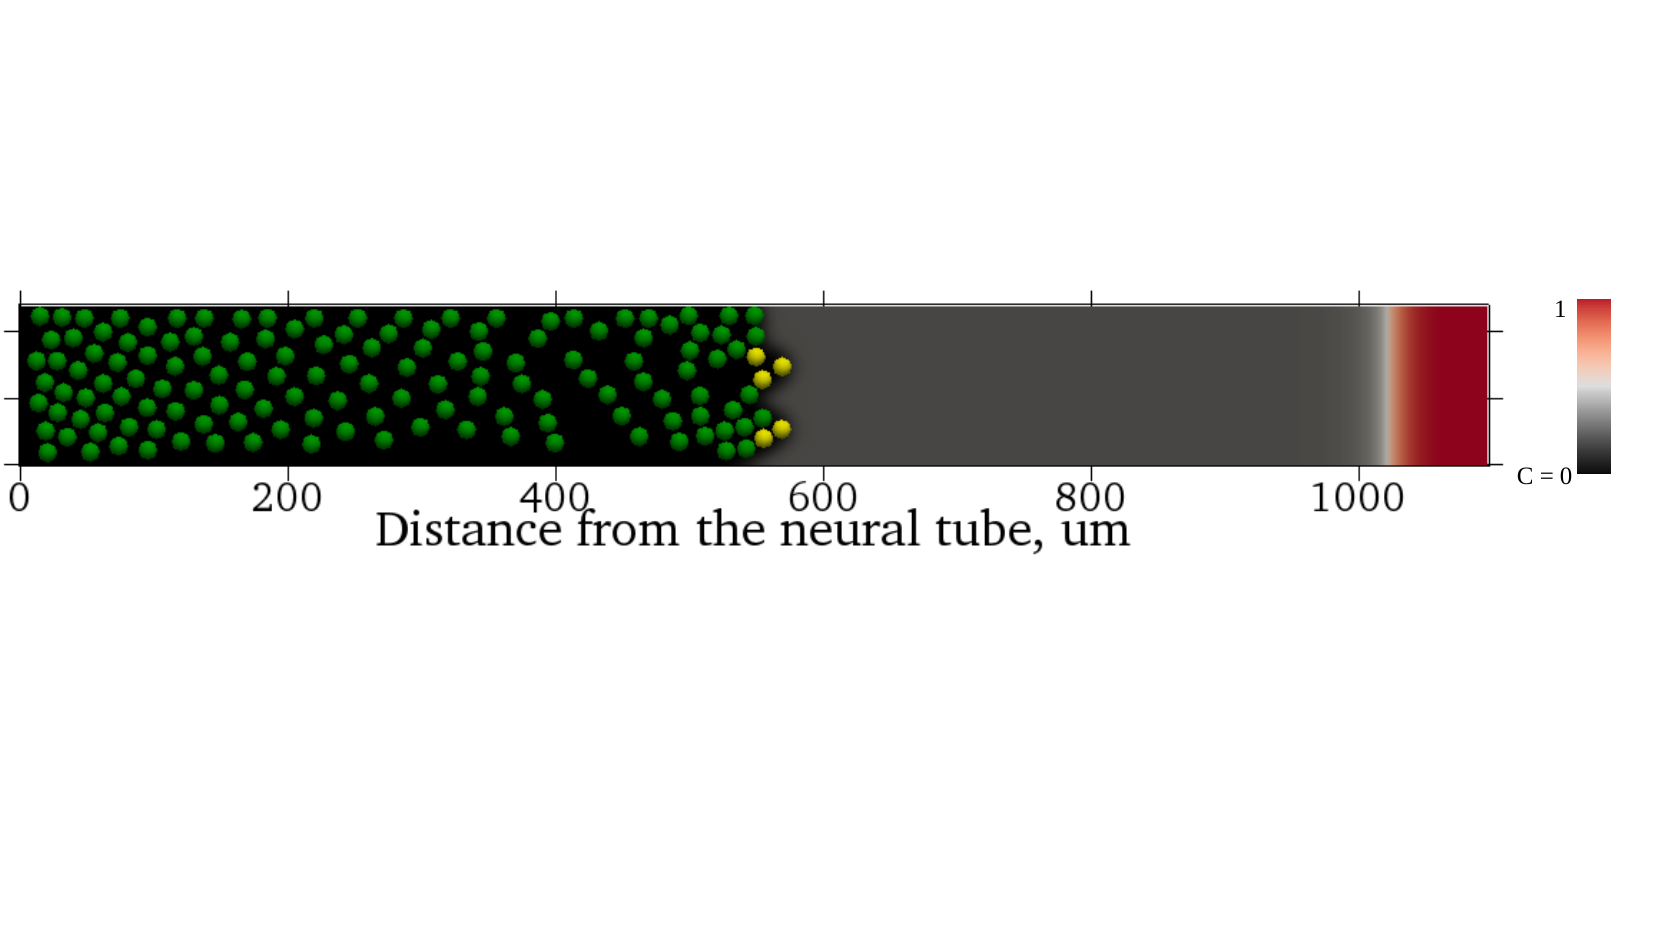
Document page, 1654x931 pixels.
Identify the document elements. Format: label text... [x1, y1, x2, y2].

text_box 1 C = 0 [1509, 288, 1599, 502]
picture [0, 288, 1509, 561]
picture [1599, 299, 1611, 474]
